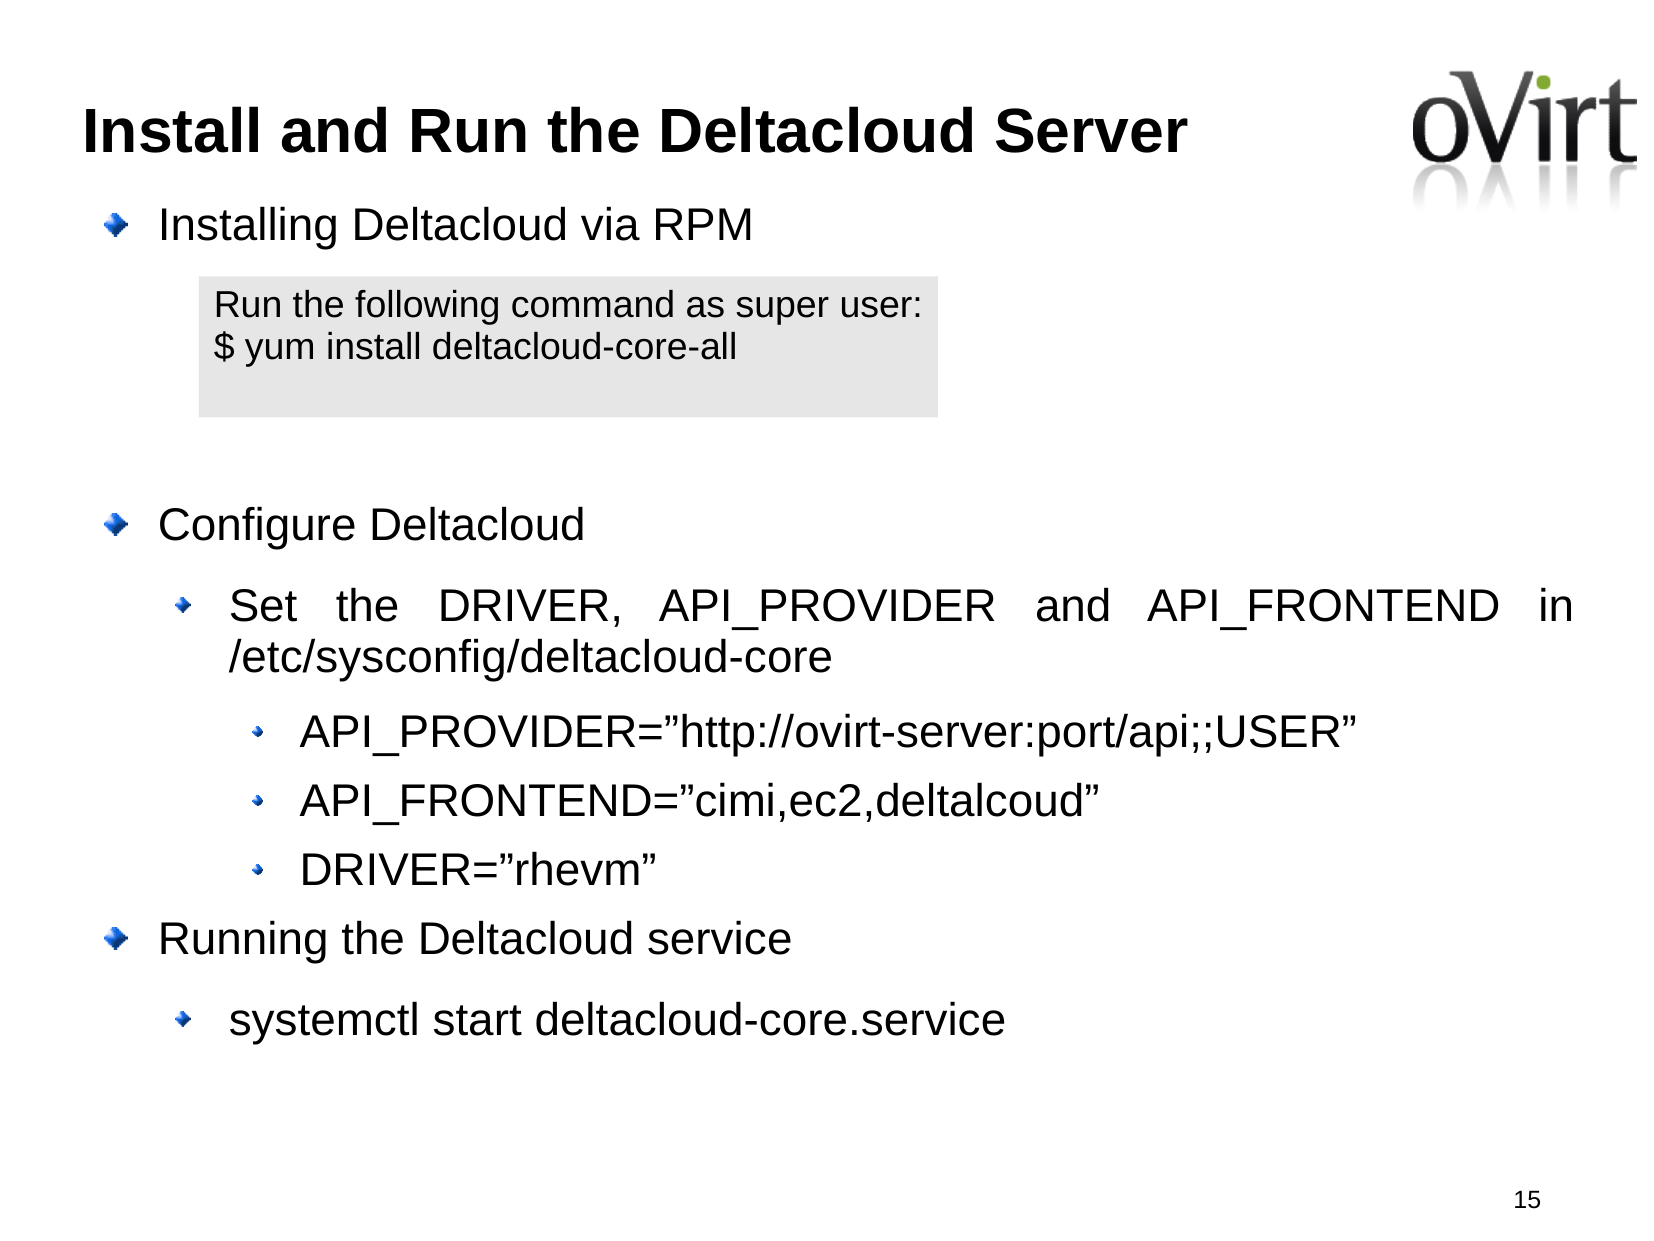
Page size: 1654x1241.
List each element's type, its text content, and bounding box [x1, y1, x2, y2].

title Install and Run the Deltacloud Server [82, 37, 1303, 226]
text_box Run the following command as super user: $ yum install deltacloud-core-all [198, 276, 938, 418]
picture [1413, 63, 1637, 212]
list Installing Deltacloud via RPM Configure Deltacloud Set the DRIVER, API_PROVIDER and API_FRONTEND in /etc/sysconfig/deltacloud-core API_PROVIDER=”http://ovirt-server:port/api;;USER” API_FRONTEND=”cimi,ec2,deltalcoud” DRIVER=”rhevm” Running the Deltacloud service systemctl start deltacloud-core.service [86, 199, 1576, 1201]
